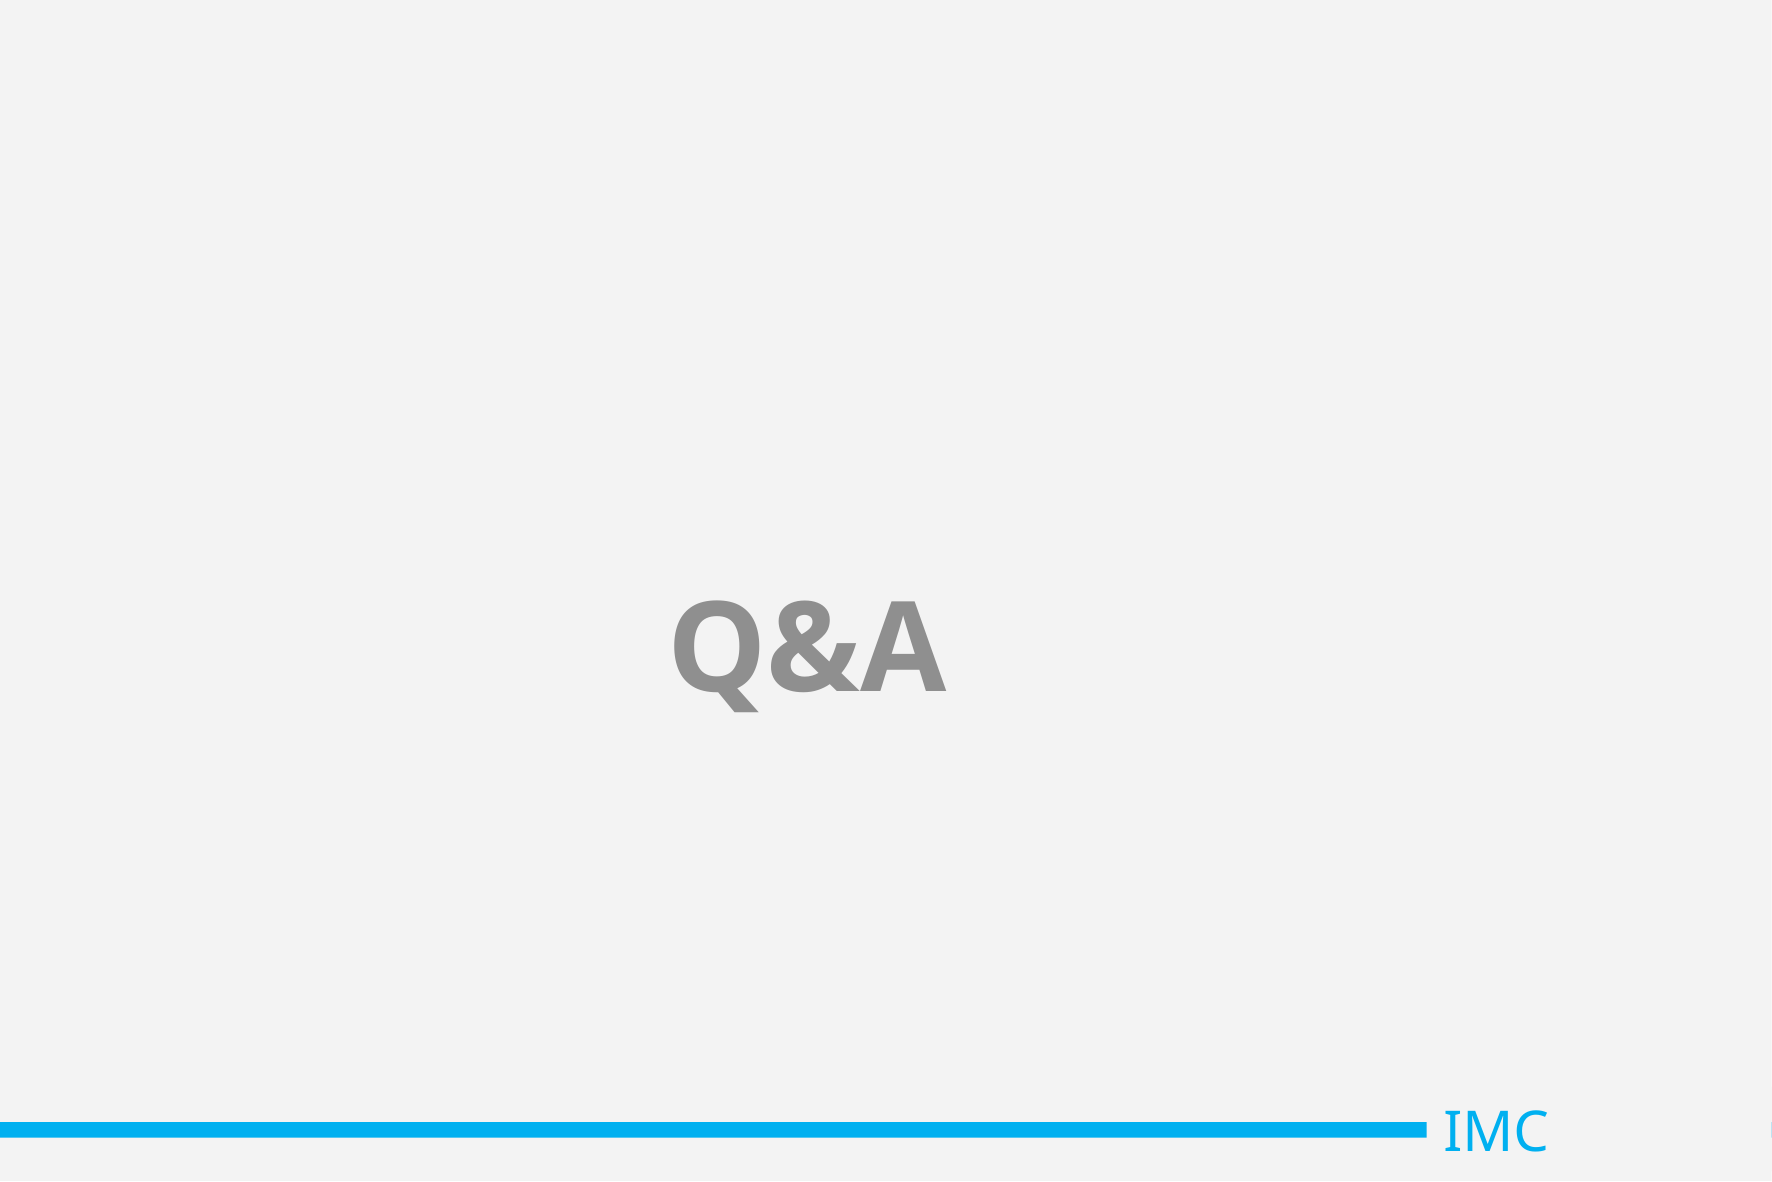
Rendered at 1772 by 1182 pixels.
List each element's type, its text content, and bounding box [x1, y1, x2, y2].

title Q&A [650, 557, 1772, 652]
